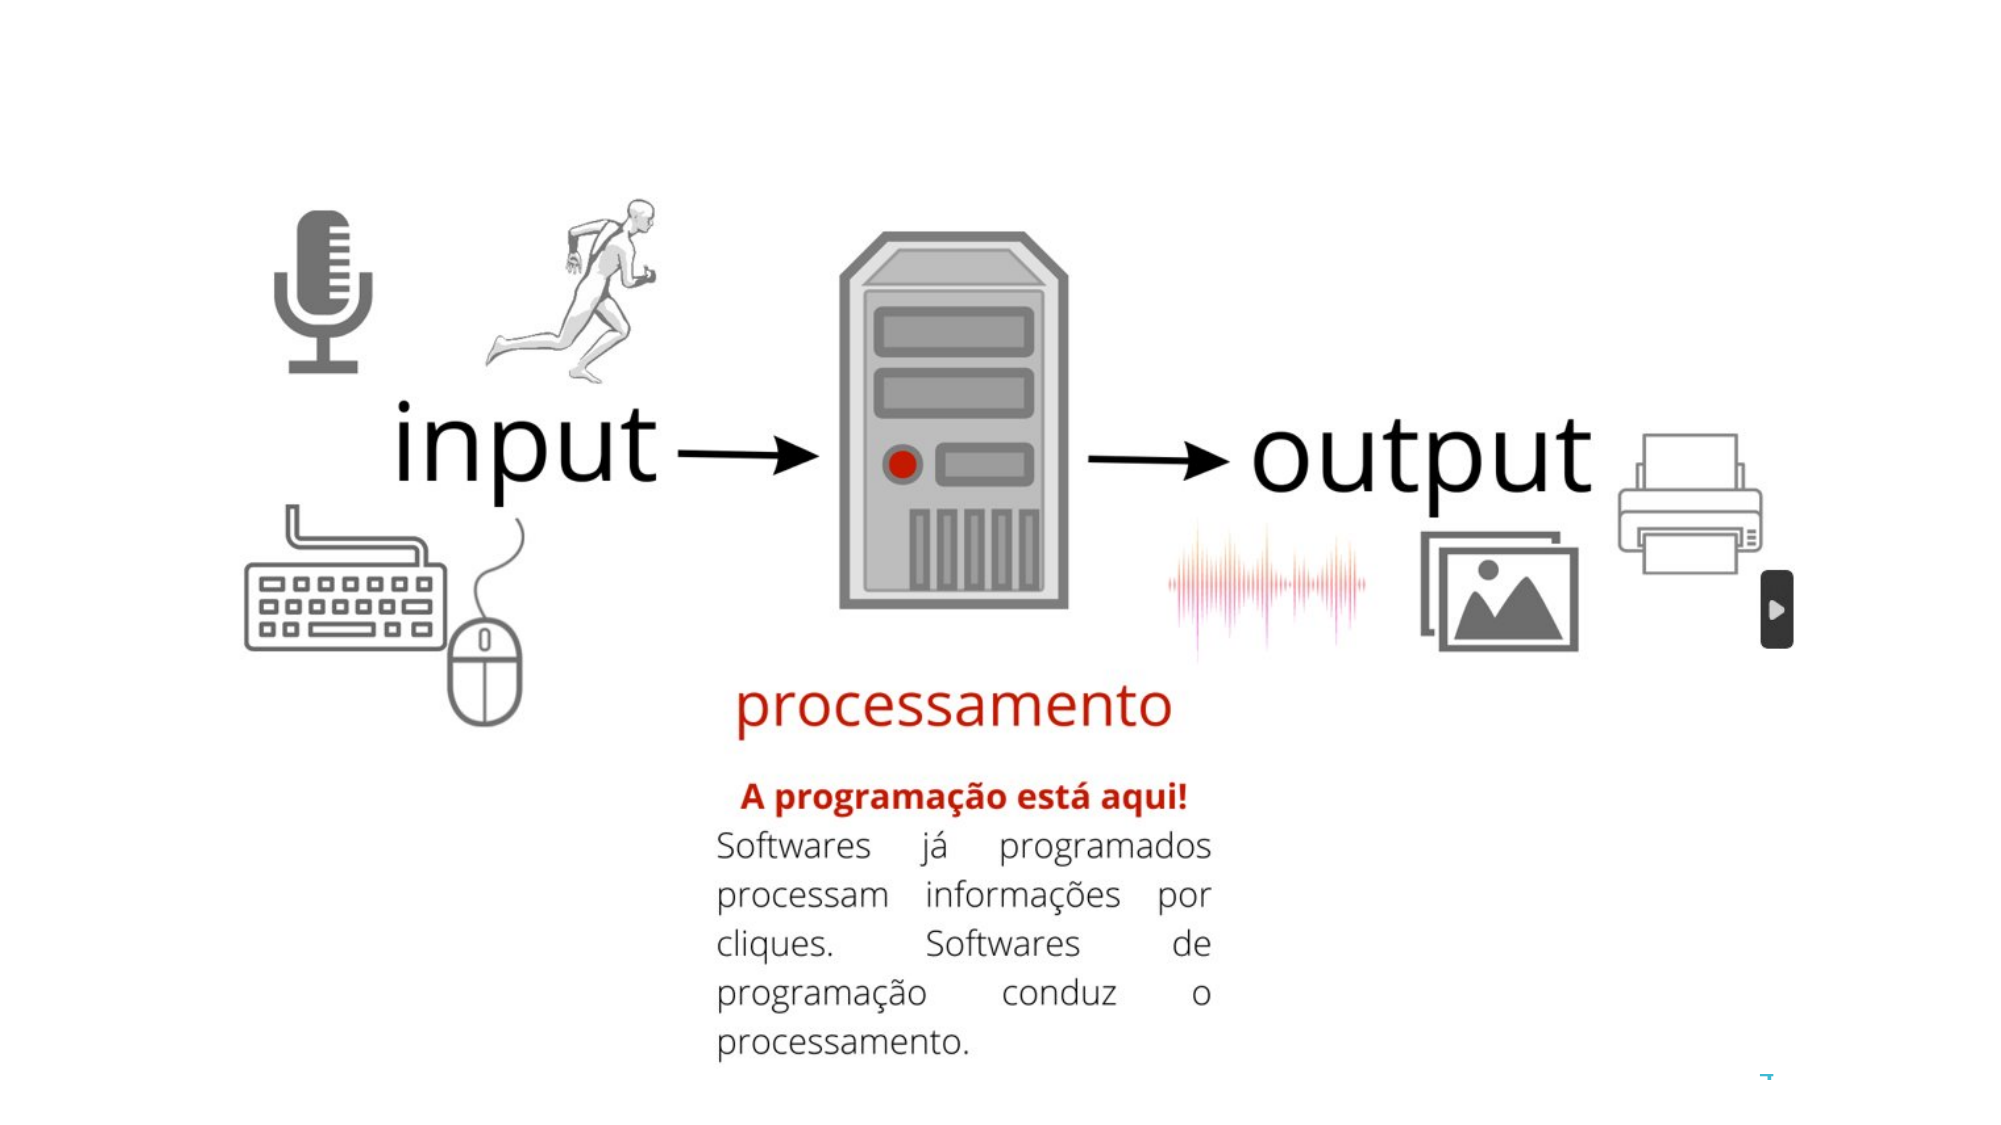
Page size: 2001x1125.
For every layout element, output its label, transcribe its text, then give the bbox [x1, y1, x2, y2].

picture [177, 145, 1795, 1074]
slide_number ‹nº› [1744, 1042, 1996, 1103]
